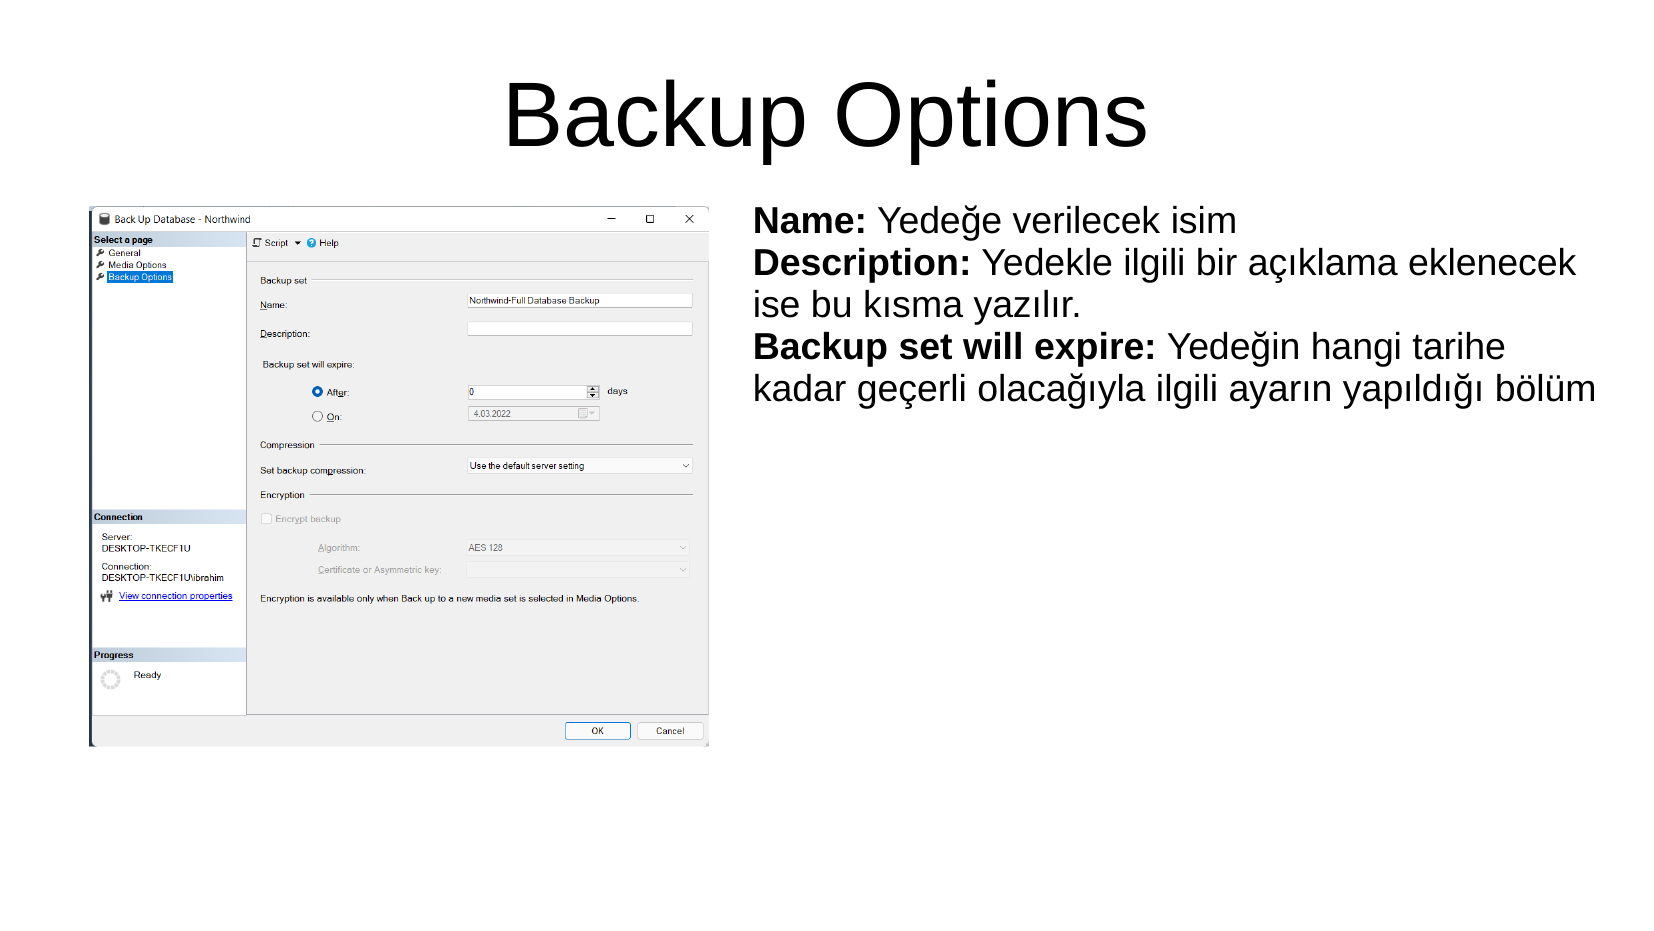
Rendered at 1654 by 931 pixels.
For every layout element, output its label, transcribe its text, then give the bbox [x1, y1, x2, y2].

picture [89, 206, 709, 747]
title Backup Options [82, 37, 1571, 193]
text_box Name: Yedeğe verilecek isim Description: Yedekle ilgili bir açıklama eklenecek ise bu kısma yazılır. Backup set will expire: Yedeğin hangi tarihe kadar geçerli olacağıyla ilgili ayarın yapıldığı bölüm [738, 192, 1625, 418]
